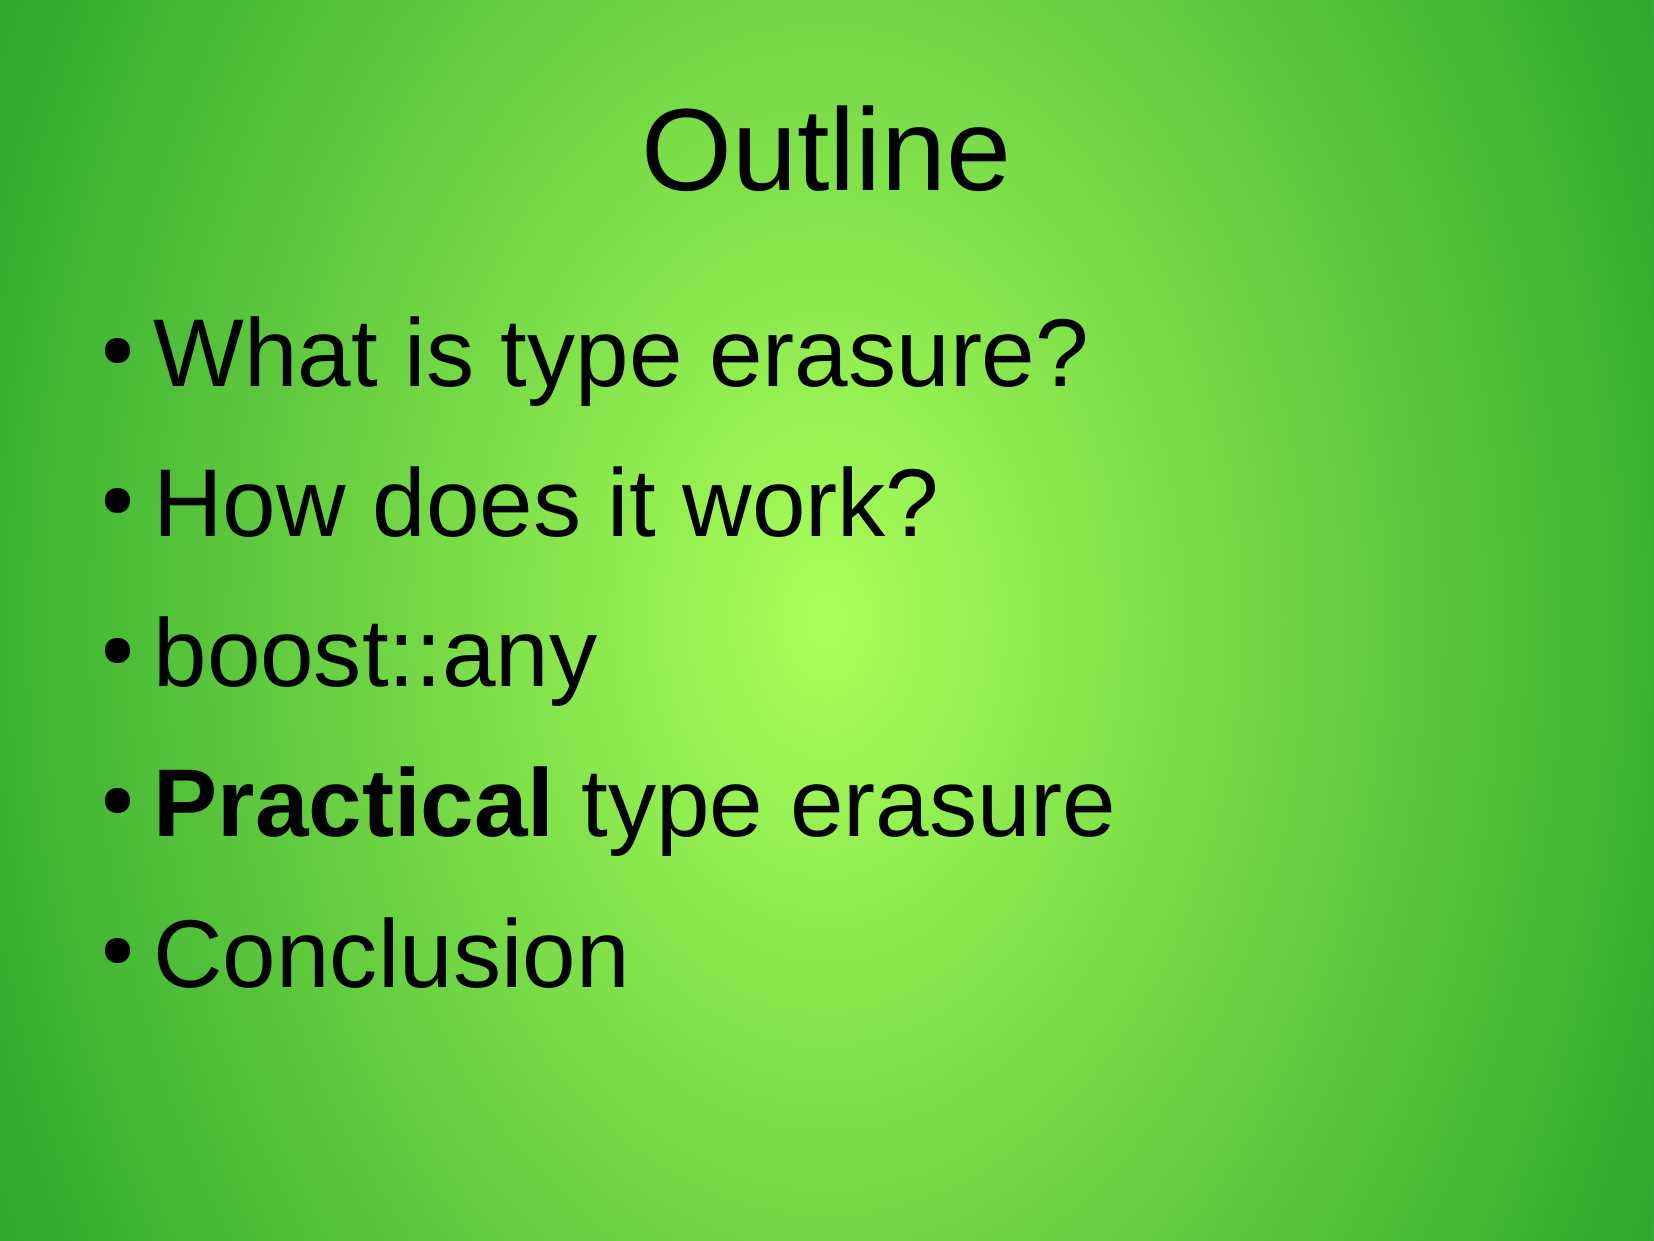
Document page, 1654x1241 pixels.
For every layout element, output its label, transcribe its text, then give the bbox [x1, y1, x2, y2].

list What is type erasure? How does it work? boost::any Practical type erasure Conclusion [82, 299, 1571, 1019]
title Outline [82, 47, 1571, 252]
